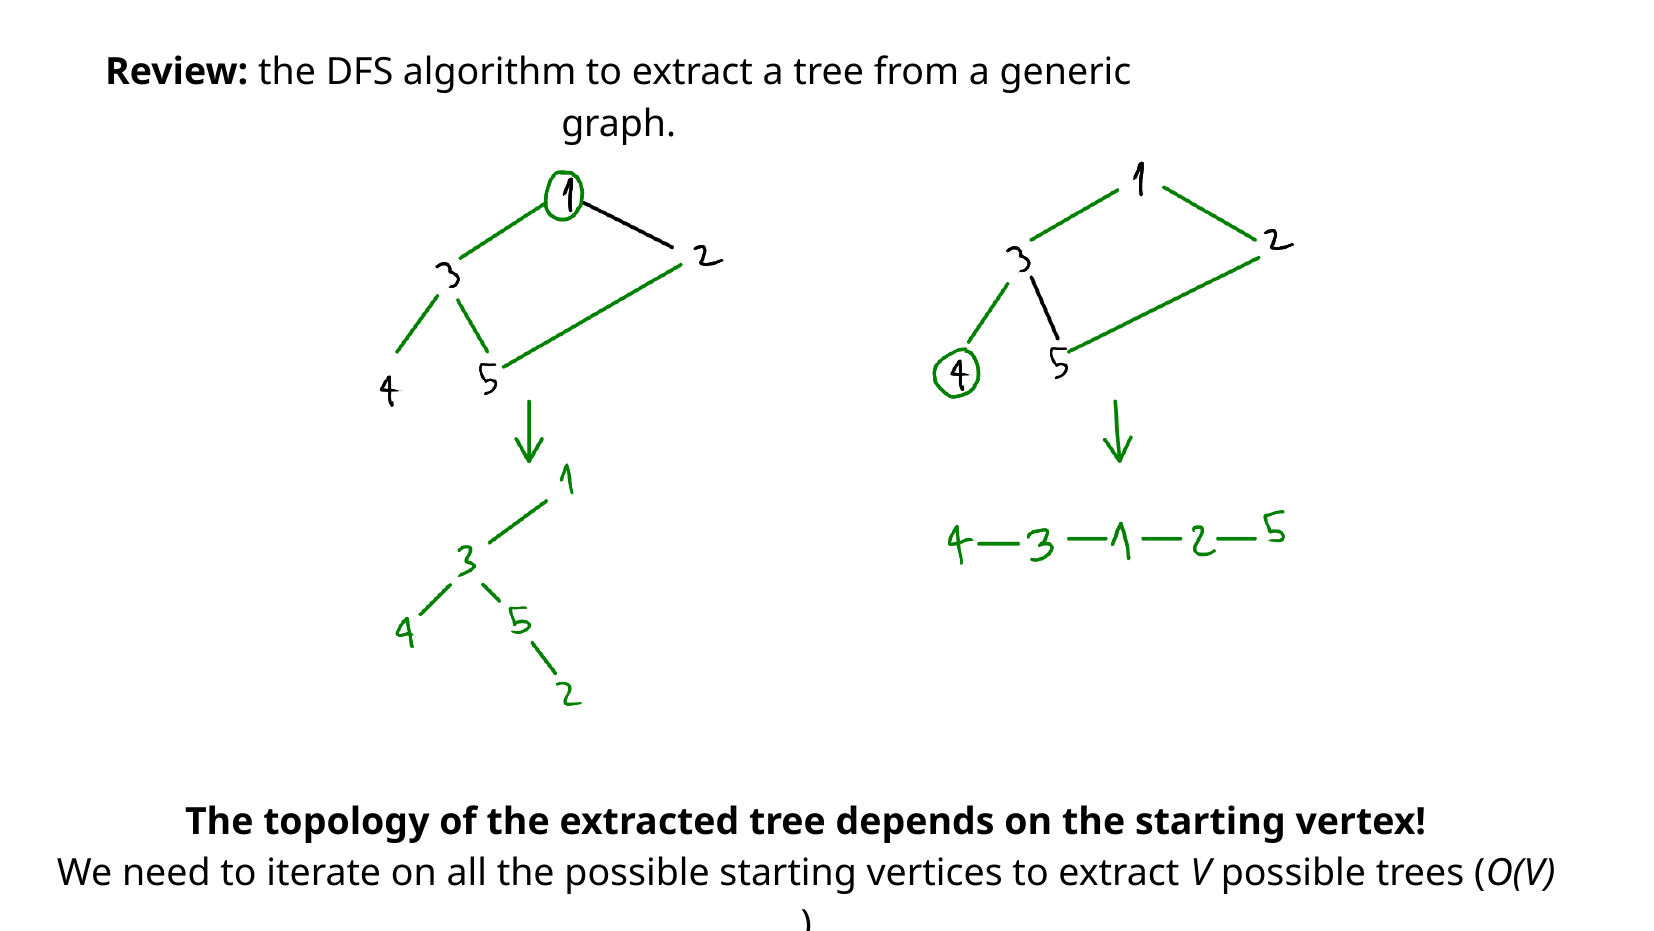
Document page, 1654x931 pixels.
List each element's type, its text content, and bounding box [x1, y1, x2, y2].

text_box The topology of the extracted tree depends on the starting vertex! We need to iterate on all the possible starting vertices to extract V possible trees (O(V) ) [37, 787, 1576, 931]
text_box Review: the DFS algorithm to extract a tree from a generic graph. [37, 37, 1201, 152]
picture [339, 147, 1311, 751]
